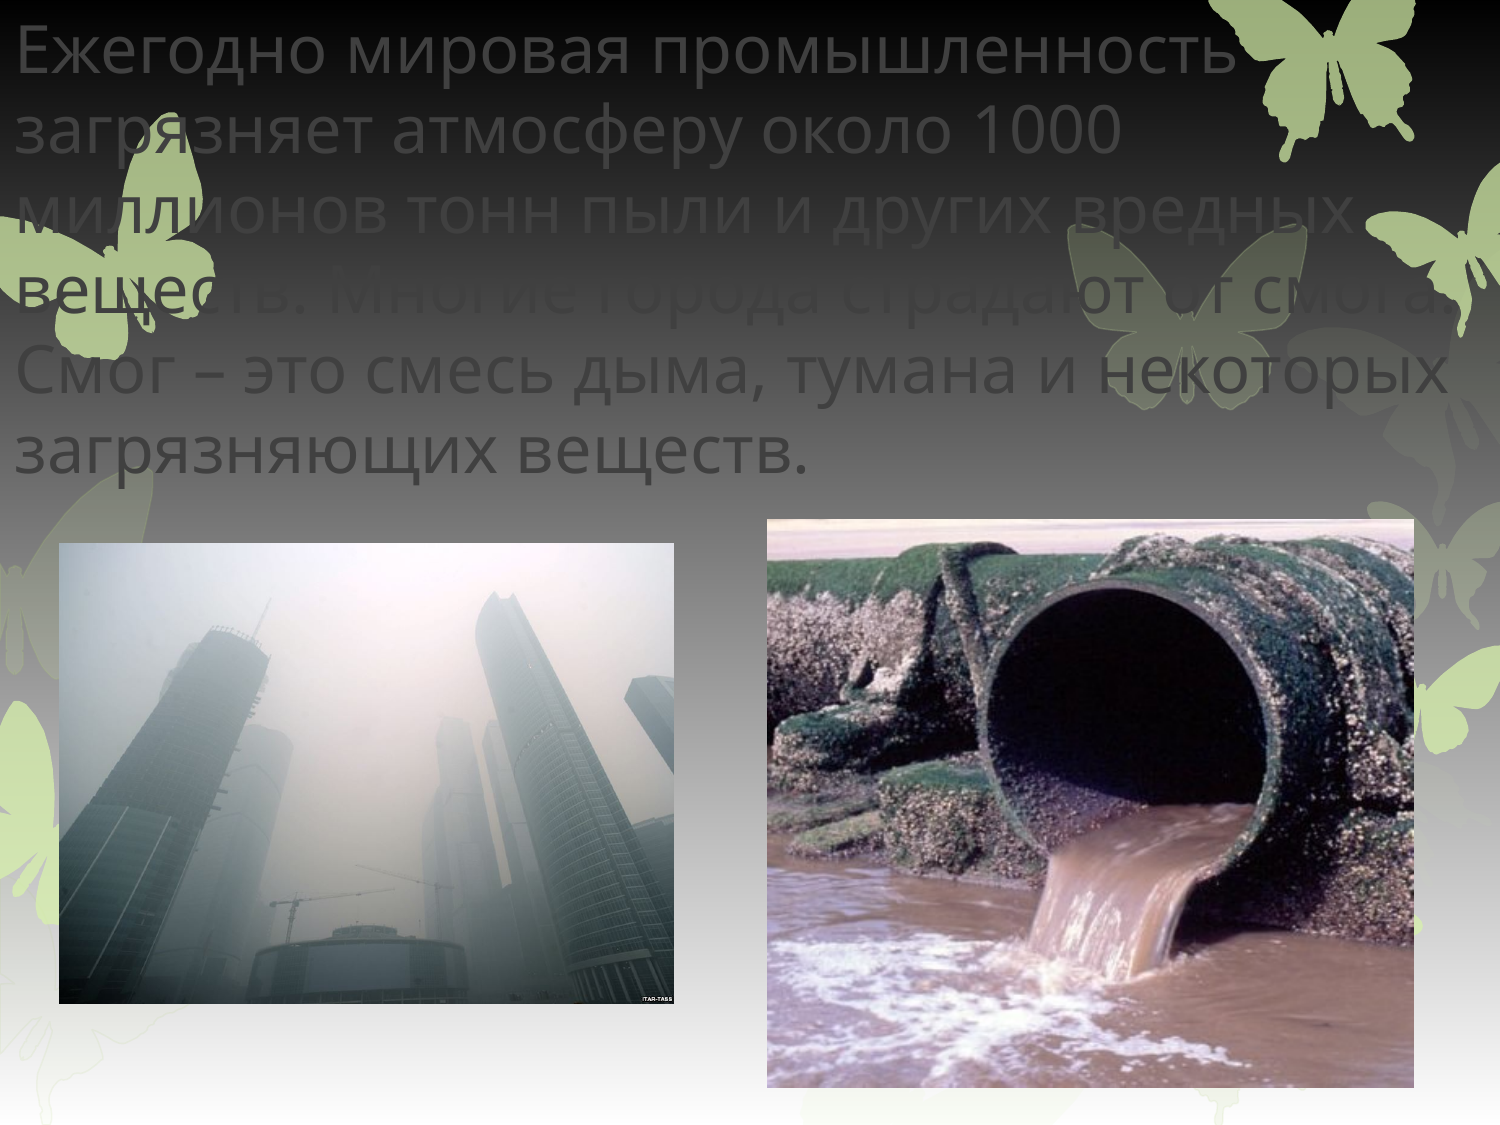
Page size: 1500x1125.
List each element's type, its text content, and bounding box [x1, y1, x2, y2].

picture [59, 543, 674, 1004]
picture [767, 519, 1414, 1088]
title Ежегодно мировая промышленность загрязняет атмосферу около 1000 миллионов тонн пыли и других вредных веществ. Многие города страдают от смога. Смог – это смесь дыма, тумана и некоторых загрязняющих веществ. [0, 0, 1500, 350]
